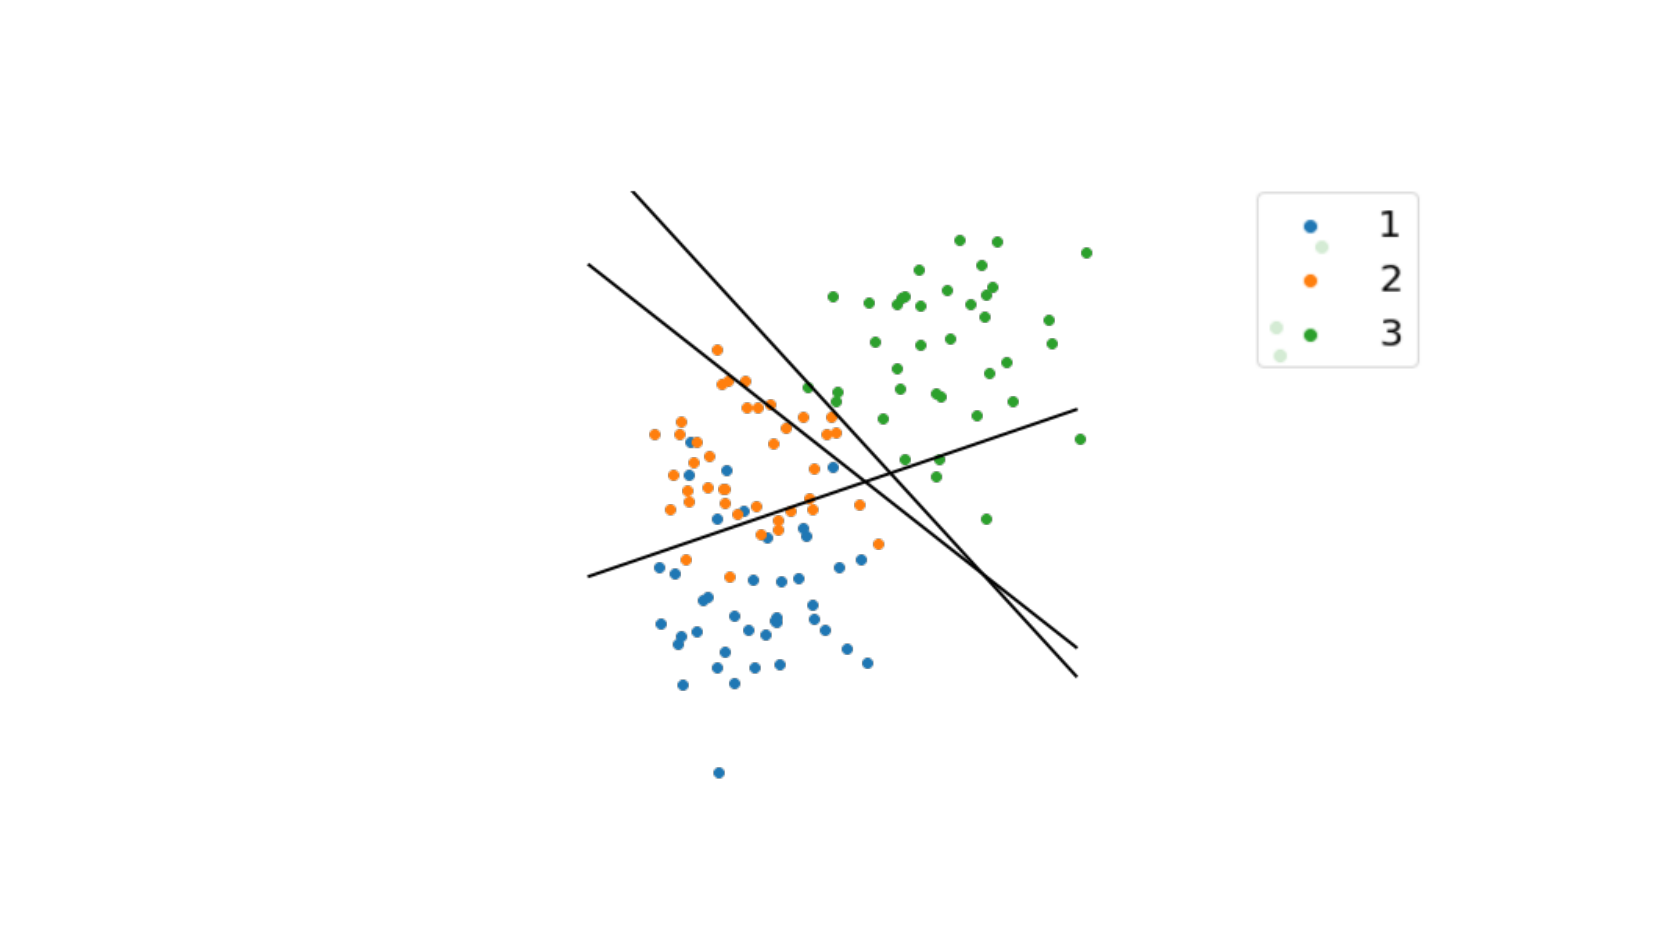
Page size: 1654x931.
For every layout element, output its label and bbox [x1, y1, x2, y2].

picture [559, 182, 1191, 799]
picture [1251, 184, 1426, 376]
